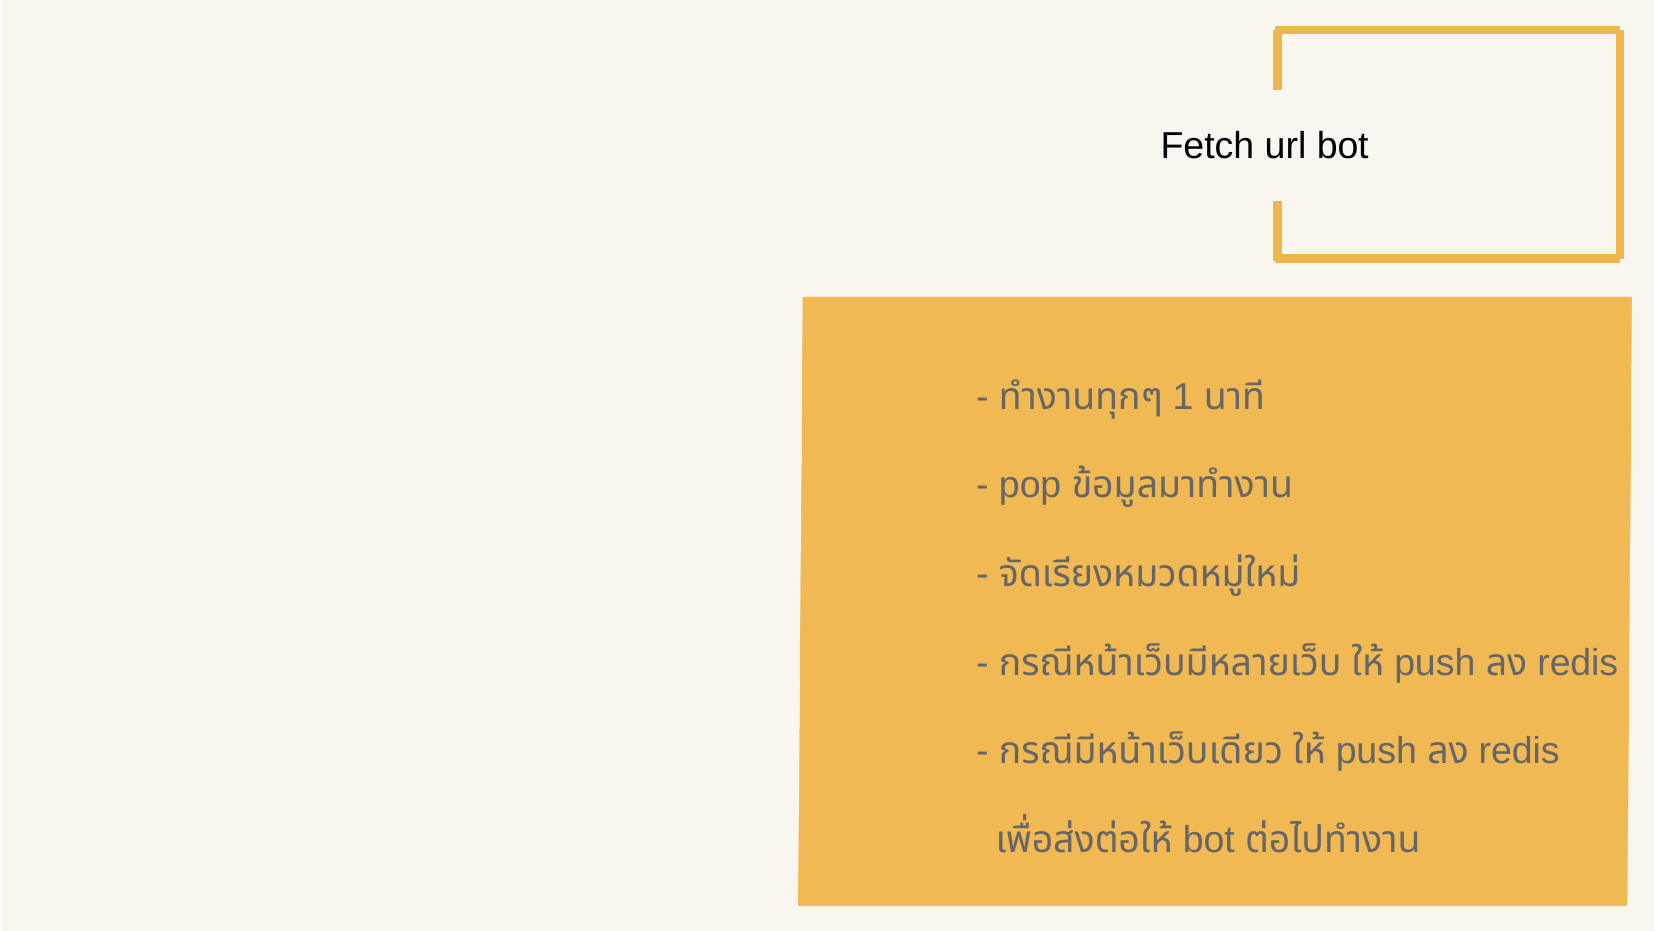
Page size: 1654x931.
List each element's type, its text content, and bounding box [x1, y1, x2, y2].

text_box - กรณีหน้าเว็บมีหลายเว็บ ให้ push ลง redis [925, 633, 1649, 712]
text_box Fetch url bot [1110, 117, 1456, 253]
text_box เพื่อส่งต่อให้ bot ต่อไปทำงาน [925, 811, 1649, 890]
text_box - กรณีมีหน้าเว็บเดียว ให้ push ลง redis [925, 722, 1649, 801]
text_box - pop ข้อมูลมาทำงาน [925, 456, 1649, 535]
picture [2, 0, 1654, 931]
text_box - จัดเรียงหมวดหมู่ใหม่ [925, 545, 1649, 624]
text_box - ทำงานทุกๆ 1 นาที [925, 367, 1649, 446]
